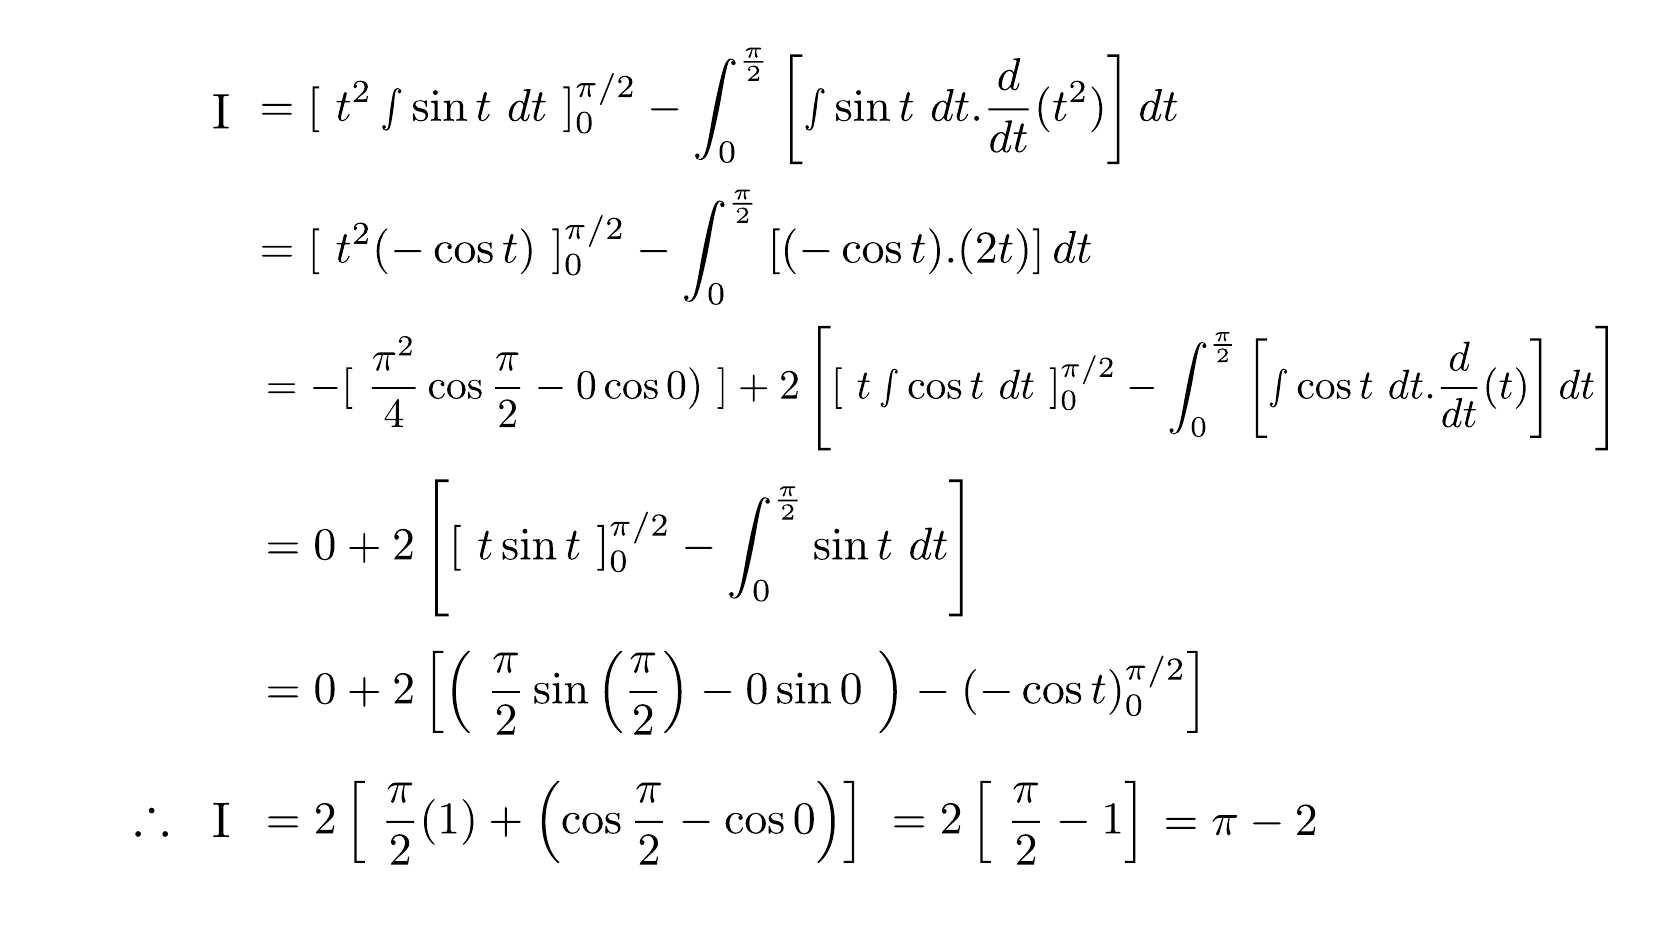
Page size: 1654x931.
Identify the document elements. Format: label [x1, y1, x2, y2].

text_box [213, 802, 229, 838]
text_box [261, 189, 1092, 305]
text_box [267, 325, 1608, 451]
text_box [213, 94, 229, 129]
text_box [267, 650, 1198, 735]
text_box [1165, 804, 1316, 836]
text_box [893, 780, 1136, 865]
subtitle [59, 35, 1607, 909]
text_box [267, 780, 855, 865]
text_box [261, 47, 1178, 165]
text_box [267, 479, 963, 617]
text_box [135, 807, 169, 837]
